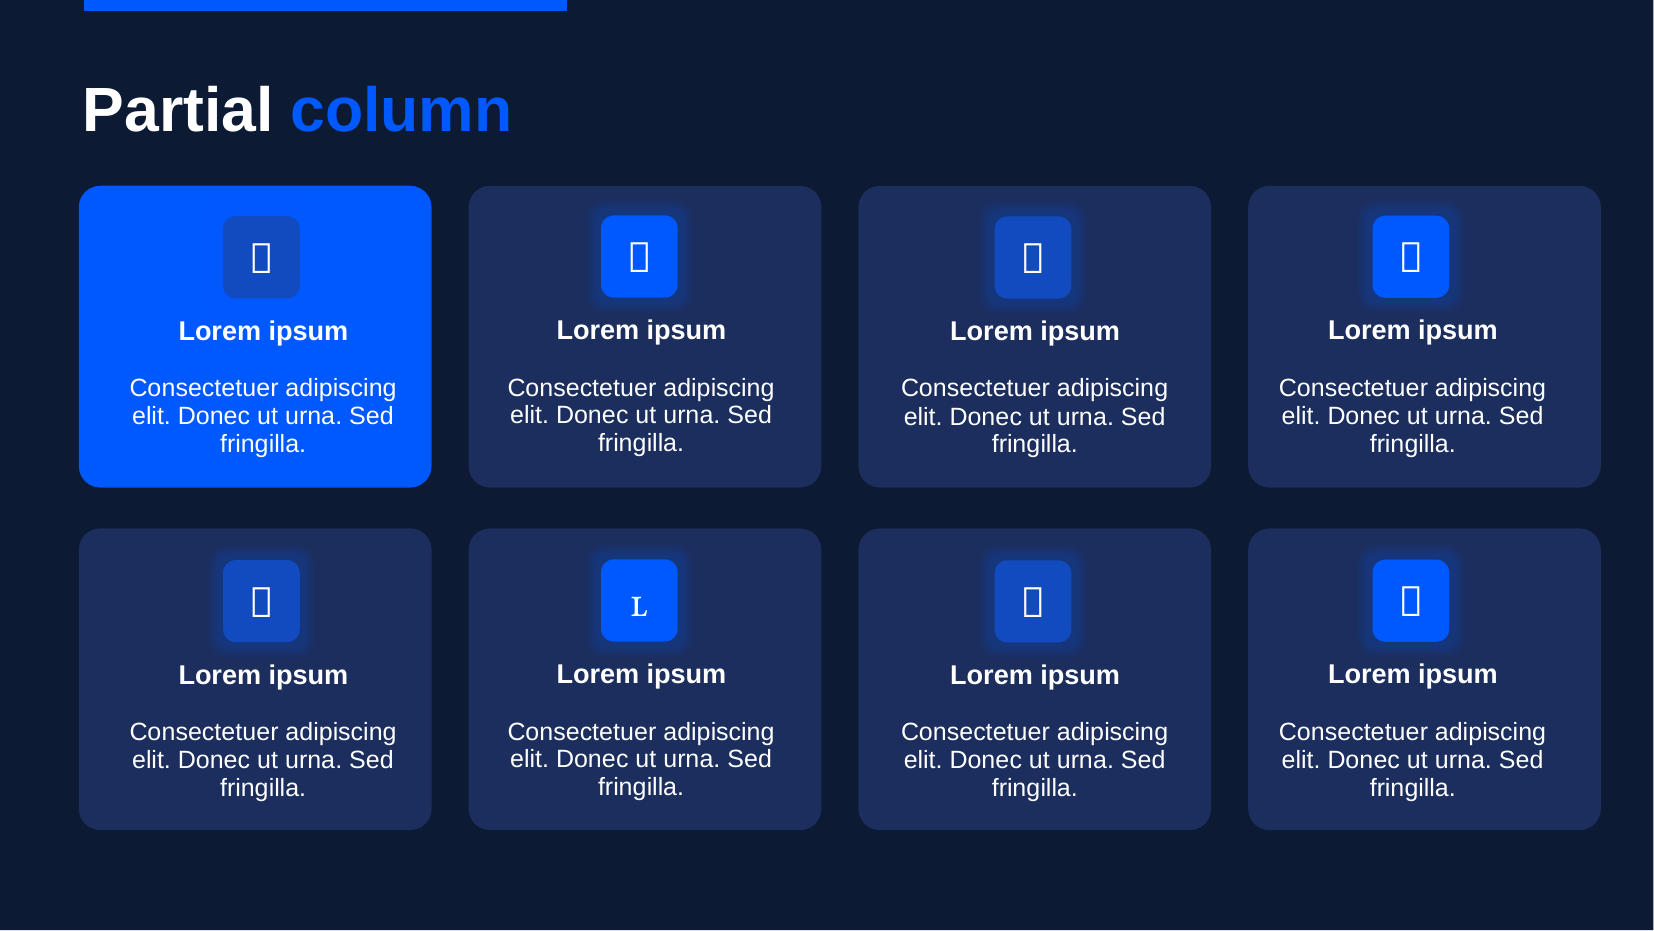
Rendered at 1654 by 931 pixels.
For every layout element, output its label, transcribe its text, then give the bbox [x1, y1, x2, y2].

text_box [468, 185, 822, 488]
text_box Lorem ipsum Consectetuer adipiscing elit. Donec ut urna. Sed fringilla. [78, 659, 413, 826]
text_box  [601, 215, 678, 298]
text_box  [223, 560, 300, 643]
text_box  [601, 559, 678, 642]
text_box [1248, 185, 1601, 488]
text_box [858, 185, 1212, 488]
text_box  [1372, 559, 1450, 642]
text_box Lorem ipsum Consectetuer adipiscing elit. Donec ut urna. Sed fringilla. [1228, 659, 1562, 826]
text_box Lorem ipsum Consectetuer adipiscing elit. Donec ut urna. Sed fringilla. [1228, 315, 1562, 482]
text_box [78, 528, 432, 831]
text_box Lorem ipsum Consectetuer adipiscing elit. Donec ut urna. Sed fringilla. [850, 659, 1184, 826]
text_box Lorem ipsum Consectetuer adipiscing elit. Donec ut urna. Sed fringilla. [456, 315, 791, 481]
text_box Lorem ipsum Consectetuer adipiscing elit. Donec ut urna. Sed fringilla. [78, 315, 413, 482]
text_box [78, 188, 432, 488]
text_box Lorem ipsum Consectetuer adipiscing elit. Donec ut urna. Sed fringilla. [850, 315, 1184, 482]
text_box [1248, 528, 1601, 831]
text_box  [994, 560, 1072, 643]
text_box [468, 528, 822, 831]
title Partial column [82, 75, 1576, 188]
text_box  [223, 216, 300, 299]
text_box  [1372, 215, 1450, 298]
text_box [858, 528, 1212, 831]
text_box  [994, 216, 1072, 299]
text_box Lorem ipsum Consectetuer adipiscing elit. Donec ut urna. Sed fringilla. [456, 658, 791, 825]
